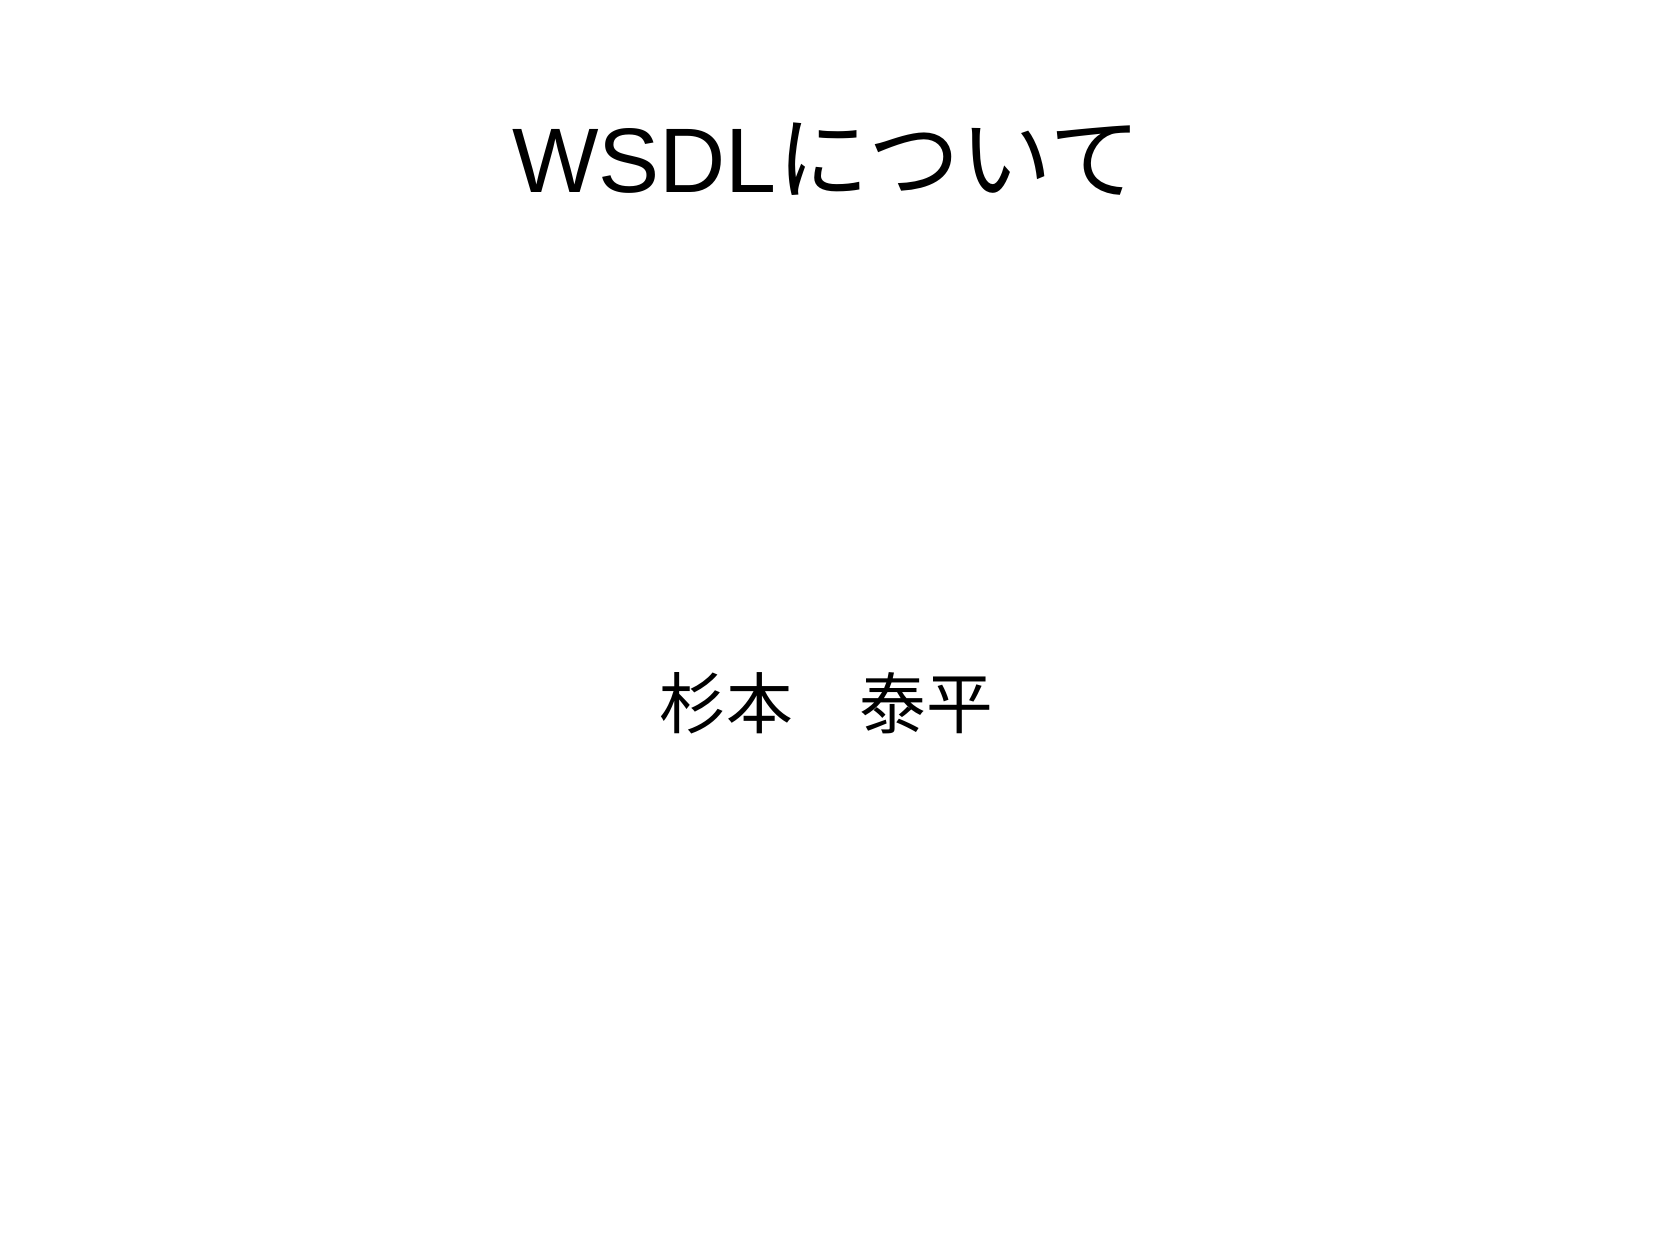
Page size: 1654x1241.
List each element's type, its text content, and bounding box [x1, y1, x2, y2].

title WSDLについて [82, 49, 1571, 257]
subtitle 杉本 泰平 [82, 290, 1571, 1109]
